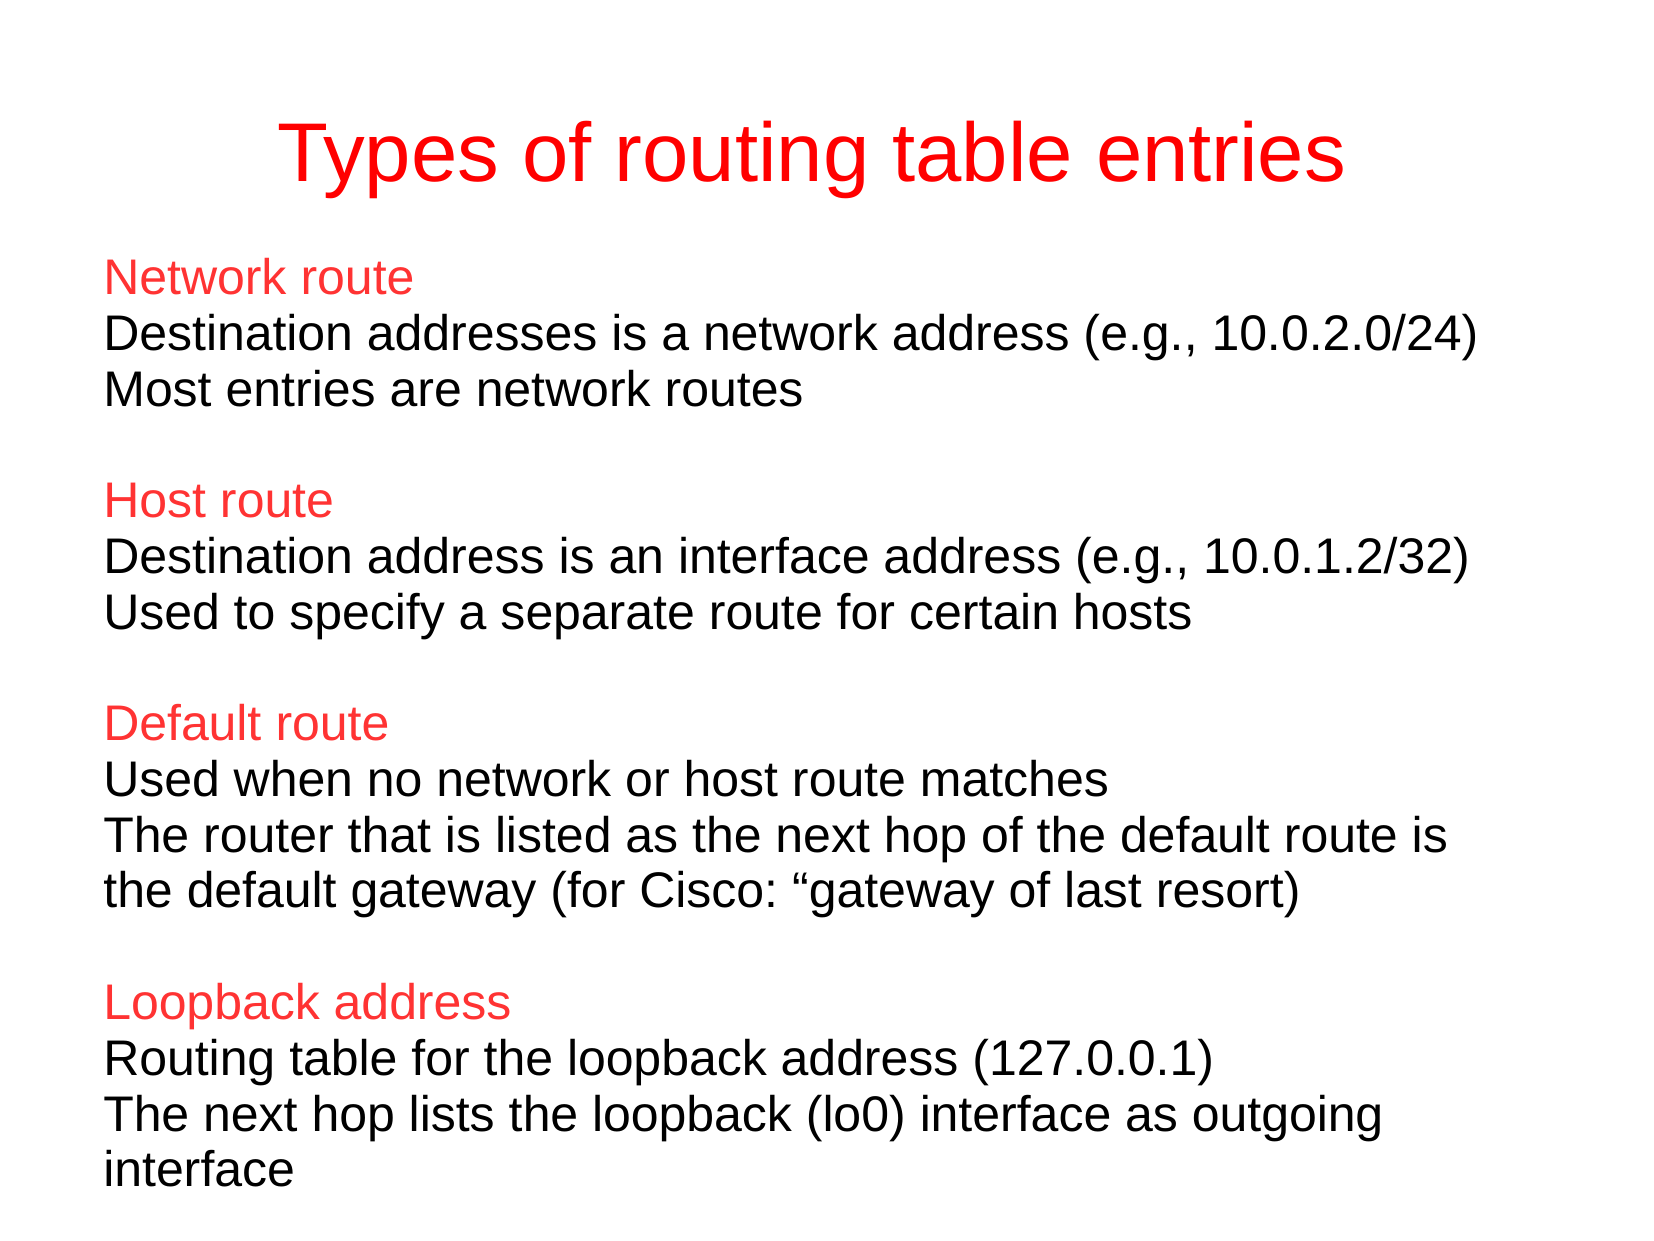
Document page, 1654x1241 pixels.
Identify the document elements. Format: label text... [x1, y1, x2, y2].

text_box Network route Destination addresses is a network address (e.g., 10.0.2.0/24) Most entries are network routes Host route Destination address is an interface address (e.g., 10.0.1.2/32) Used to specify a separate route for certain hosts Default route Used when no network or host route matches The router that is listed as the next hop of the default route is the default gateway (for Cisco: “gateway of last resort) Loopback address Routing table for the loopback address (127.0.0.1) The next hop lists the loopback (lo0) interface as outgoing interface [88, 242, 1538, 1214]
title Types of routing table entries [0, 49, 1654, 257]
